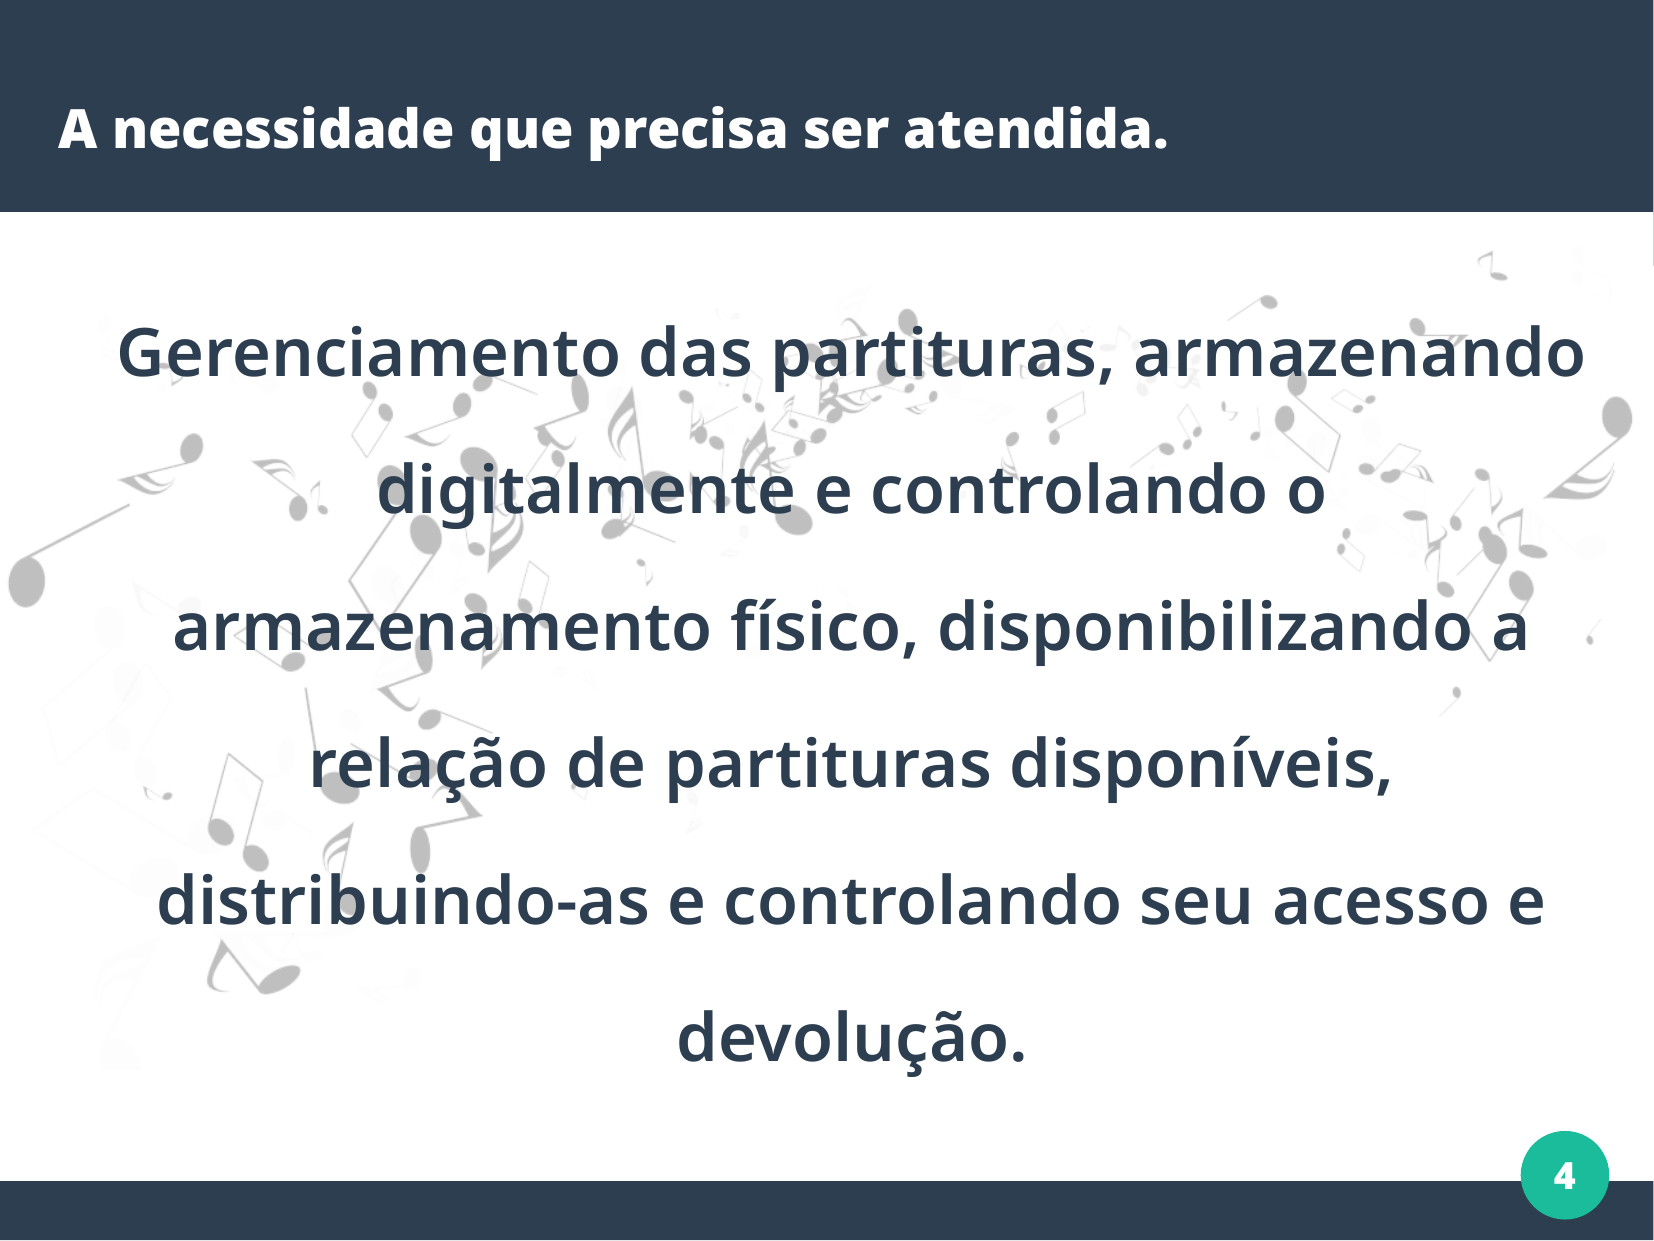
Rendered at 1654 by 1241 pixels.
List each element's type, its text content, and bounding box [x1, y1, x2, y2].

title A necessidade que precisa ser atendida. [59, 49, 1595, 207]
picture [0, 212, 1654, 1070]
list Gerenciamento das partituras, armazenando digitalmente e controlando o armazenamento físico, disponibilizando a relação de partituras disponíveis, distribuindo-as e controlando seu acesso e devolução. [59, 259, 1595, 1087]
